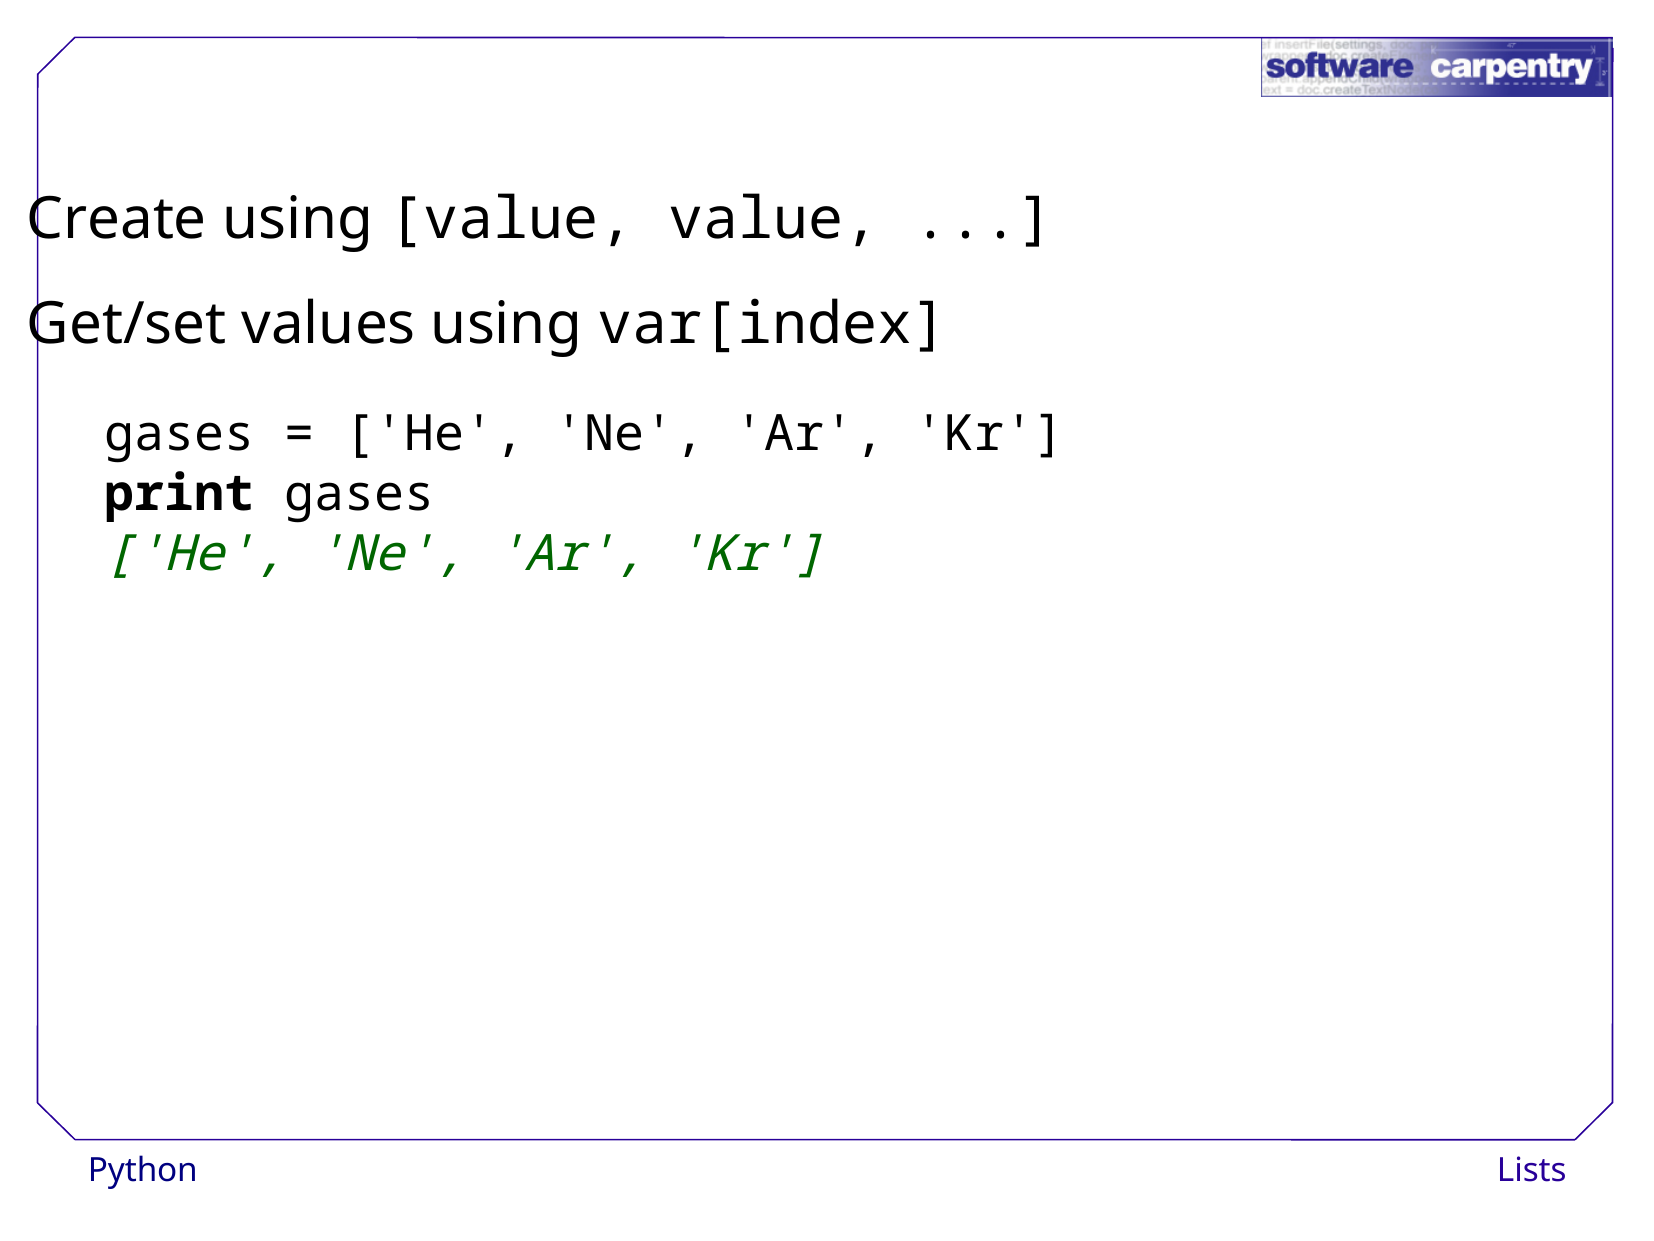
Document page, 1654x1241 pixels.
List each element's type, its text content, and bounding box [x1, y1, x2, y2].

text_box Create using [value, value, ...] Get/set values using var[index] [12, 137, 1219, 364]
text_box gases = ['He', 'Ne', 'Ar', 'Kr'] print gases ['He', 'Ne', 'Ar', 'Kr'] [89, 393, 1512, 904]
picture [1261, 39, 1613, 97]
